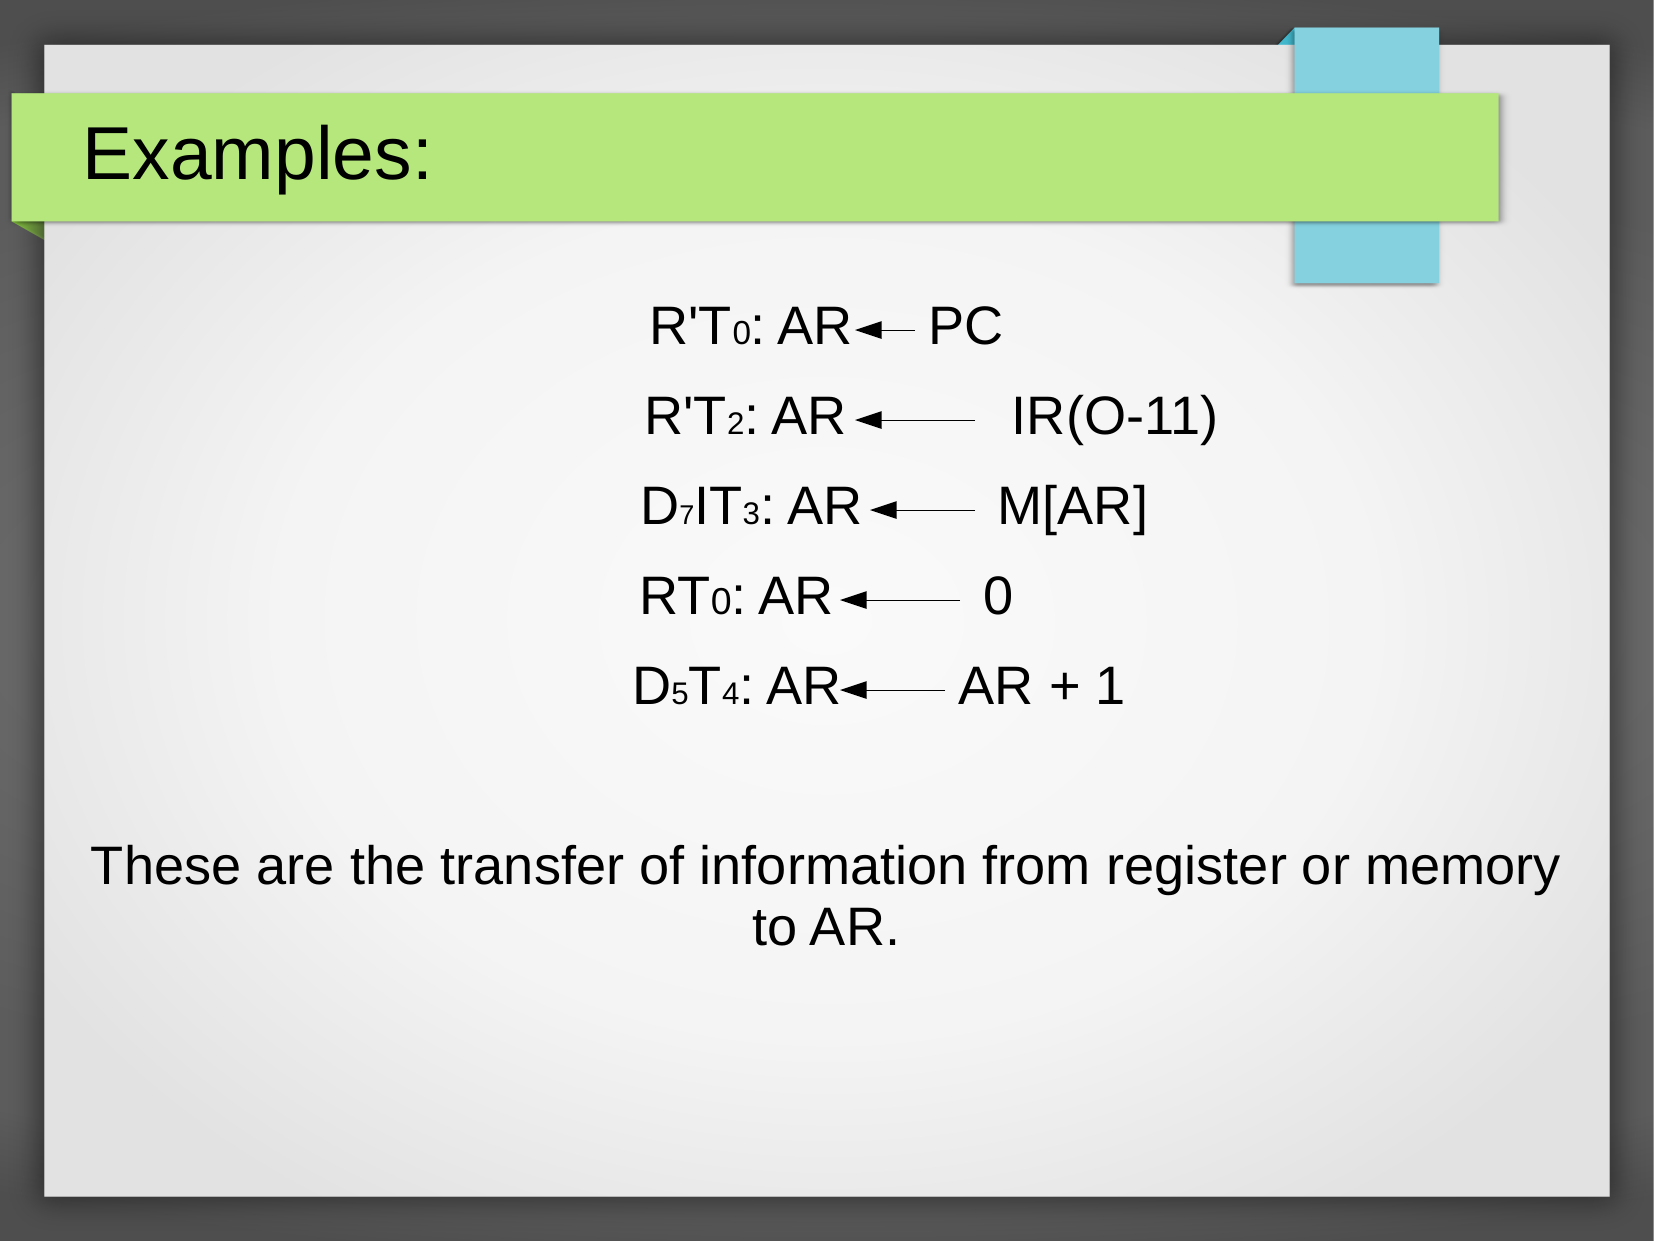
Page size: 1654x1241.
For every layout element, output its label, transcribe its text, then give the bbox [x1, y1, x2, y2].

list R'T0: AR PC R'T2: AR IR(O-11) D7IT3: AR M[AR] RT0: AR 0 D5T4: AR AR + 1 These are the transfer of information from register or memory to AR. [82, 295, 1571, 1015]
title Examples: [82, 94, 1264, 213]
picture [0, 0, 1654, 1241]
